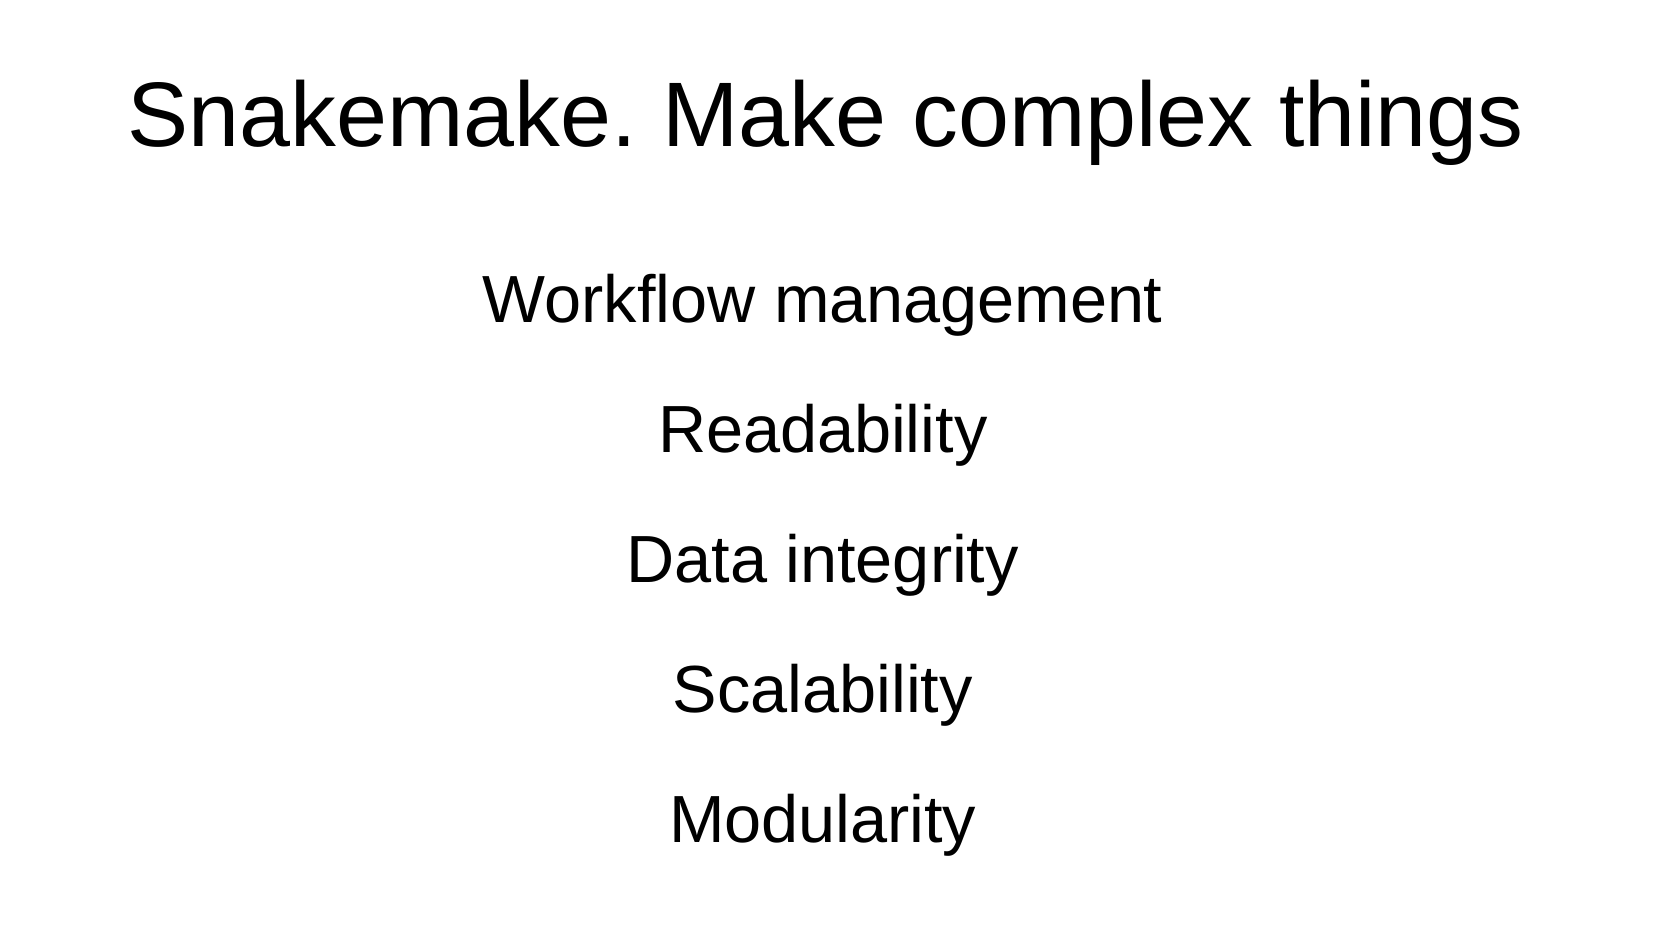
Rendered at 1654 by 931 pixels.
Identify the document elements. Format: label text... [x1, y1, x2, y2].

title Snakemake. Make complex things [82, 37, 1571, 193]
text_box Workflow management Readability Data integrity Scalability Modularity [75, 225, 1571, 857]
